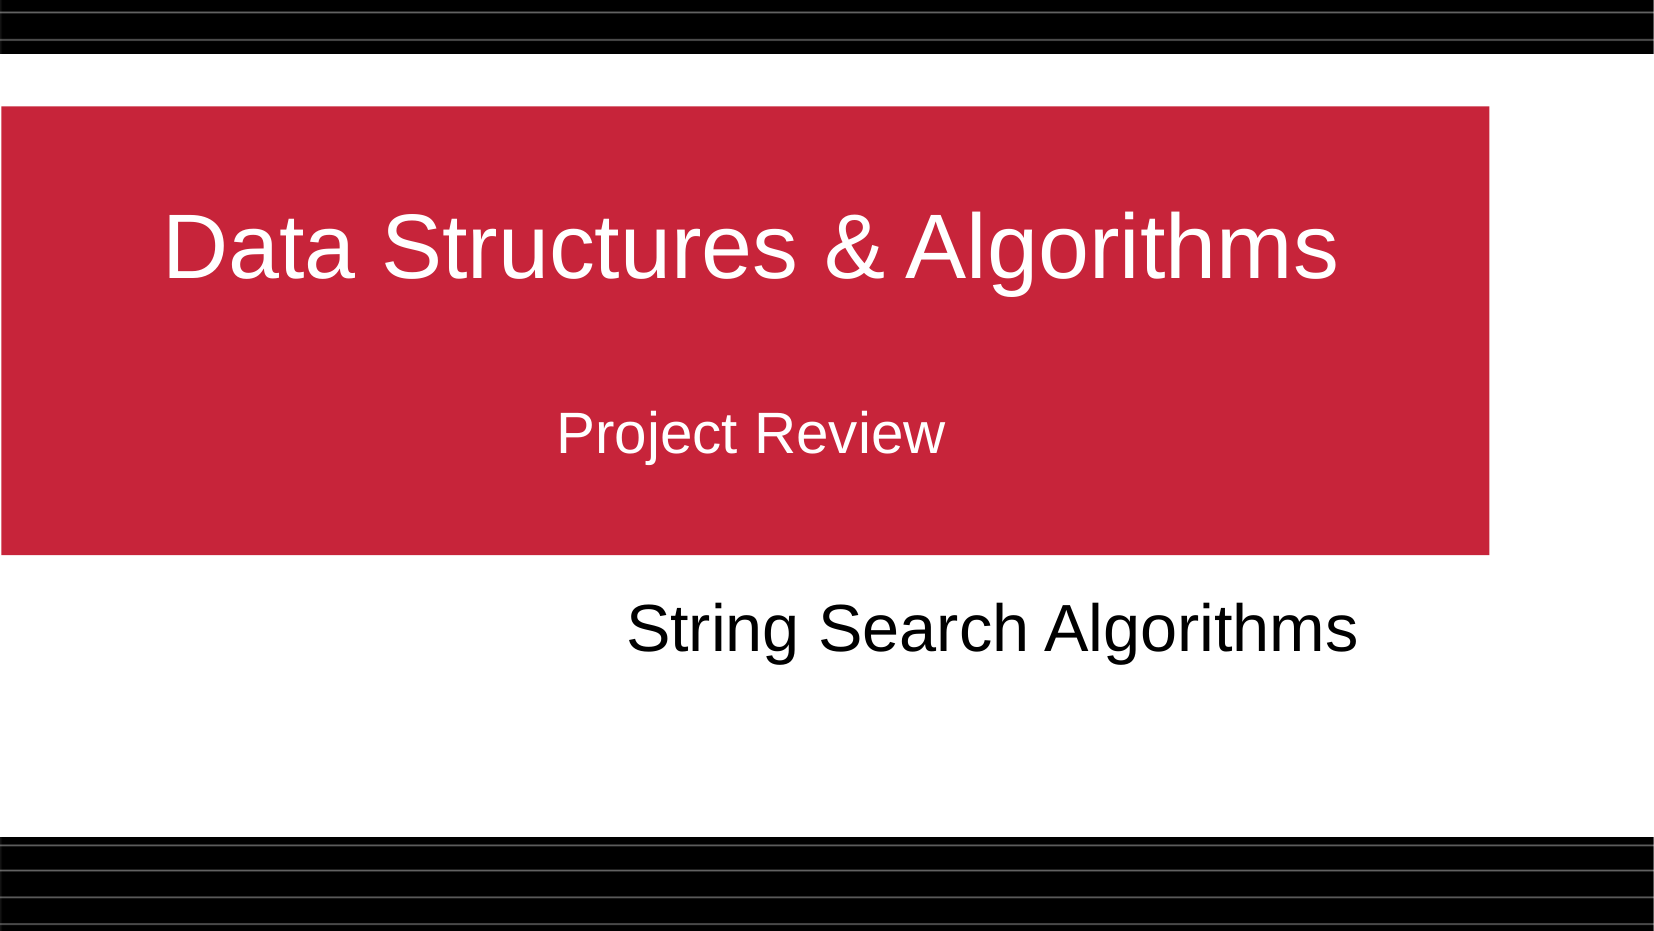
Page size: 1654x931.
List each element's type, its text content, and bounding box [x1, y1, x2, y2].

title Data Structures & Algorithms Project Review [1, 106, 1490, 556]
subtitle String Search Algorithms [625, 590, 1489, 804]
picture [0, 0, 1654, 54]
picture [0, 837, 1654, 931]
